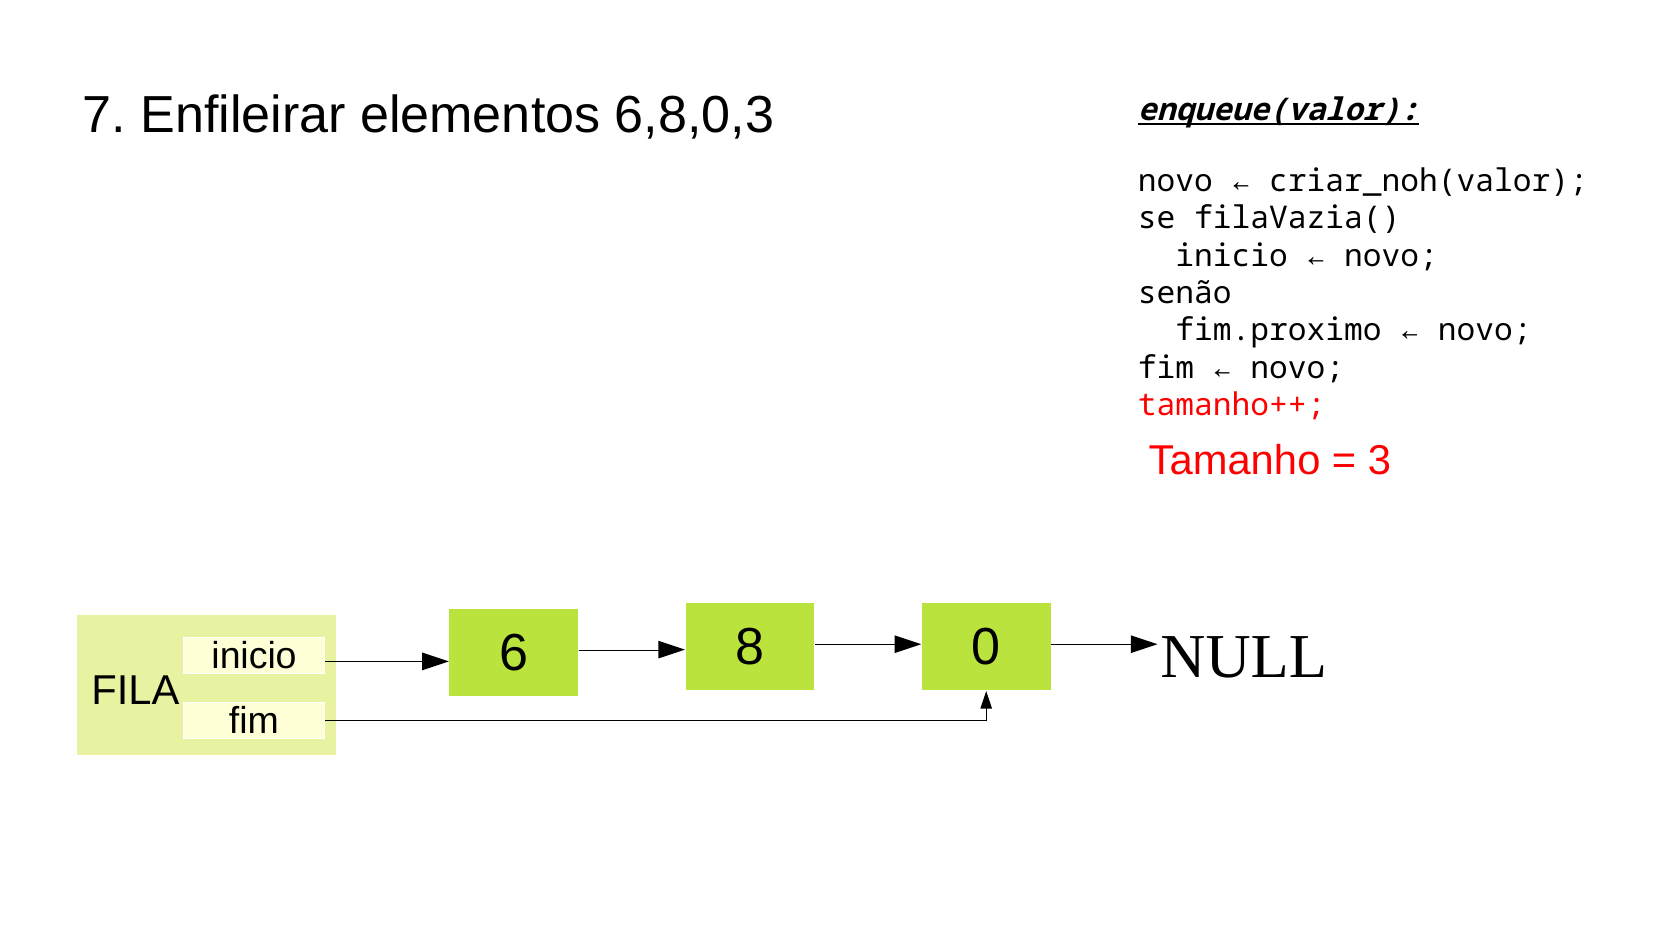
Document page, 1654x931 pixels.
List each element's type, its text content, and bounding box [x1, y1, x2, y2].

text_box 6 [448, 608, 579, 697]
text_box [76, 721, 337, 756]
text_box Tamanho = 3 [1133, 430, 1418, 491]
text_box 0 [921, 602, 1052, 691]
text_box FILA [76, 659, 195, 721]
text_box inicio [183, 637, 325, 674]
text_box enqueue(valor): novo ← criar_noh(valor); se filaVazia() inicio ← novo; senão fim.proximo ← novo; fim ← novo; tamanho++; [1123, 81, 1613, 430]
text_box NULL [1145, 614, 1347, 692]
text_box [76, 614, 337, 661]
text_box [195, 662, 337, 720]
title 7. Enfileirar elementos 6,8,0,3 [82, 37, 1571, 193]
text_box fim [183, 702, 325, 739]
text_box 8 [685, 602, 815, 691]
